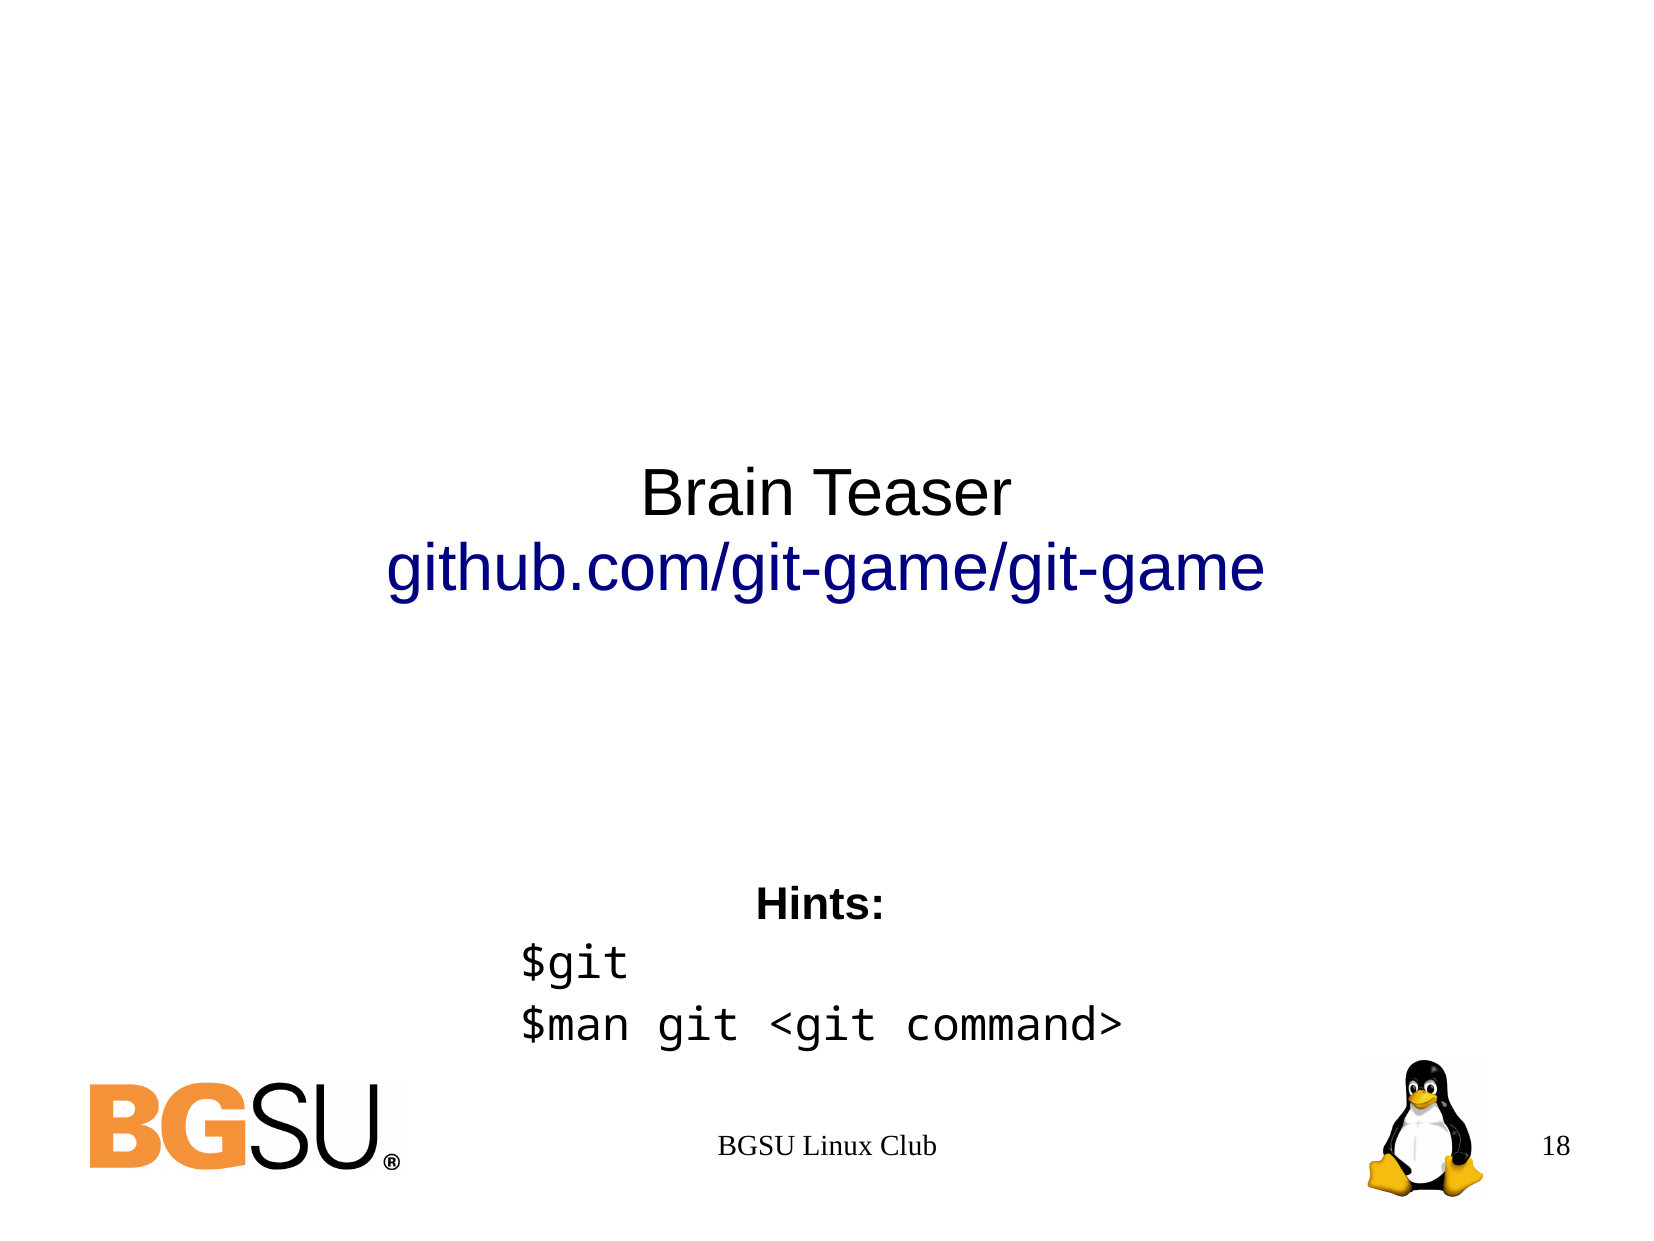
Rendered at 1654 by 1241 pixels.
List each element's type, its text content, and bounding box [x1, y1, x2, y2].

picture [90, 1082, 409, 1171]
text_box Hints: $git $man git <git command> [505, 881, 1149, 1051]
picture [1365, 1057, 1486, 1201]
subtitle Brain Teaser github.com/git-game/git-game [82, 49, 1571, 1010]
